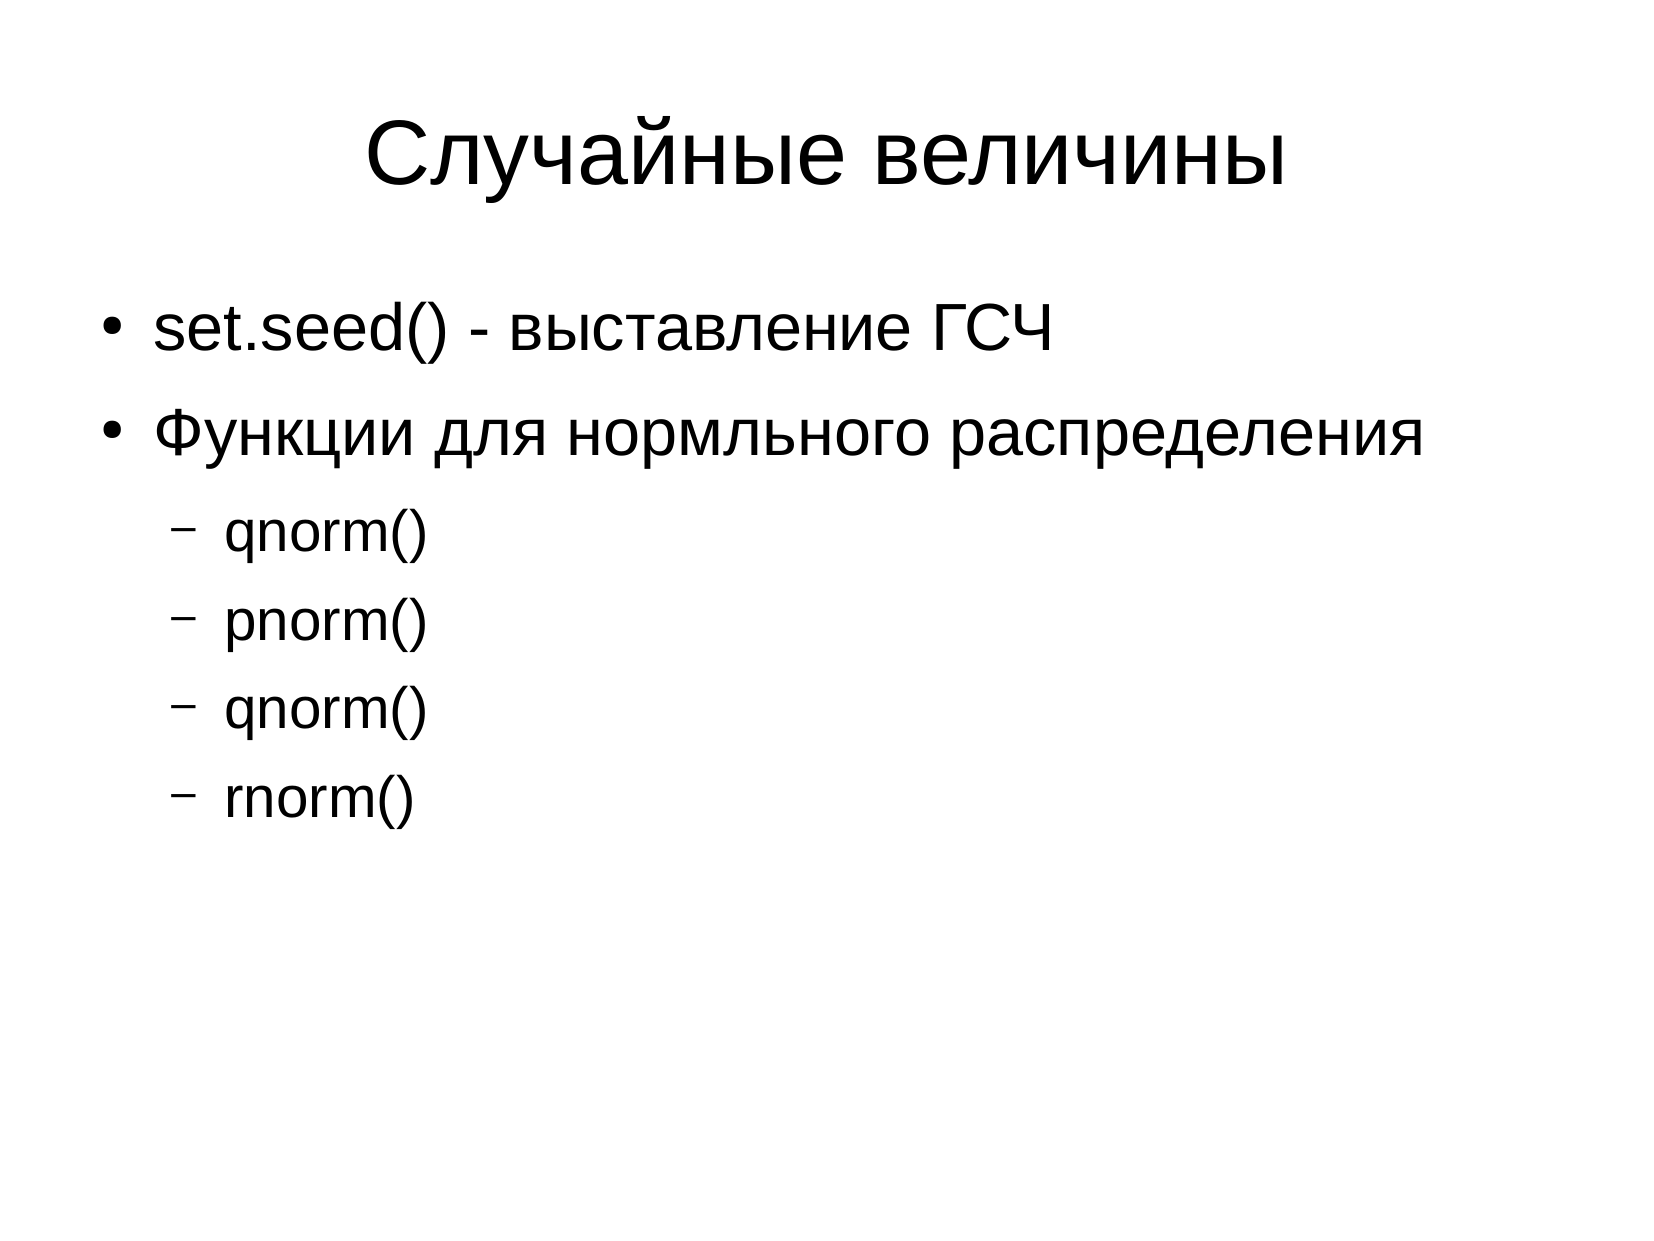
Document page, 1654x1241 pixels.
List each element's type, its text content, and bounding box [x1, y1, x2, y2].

title Случайные величины [82, 49, 1571, 257]
list set.seed() - выставление ГСЧ Функции для нормльного распределения qnorm() pnorm() qnorm() rnorm() [82, 290, 1538, 1010]
